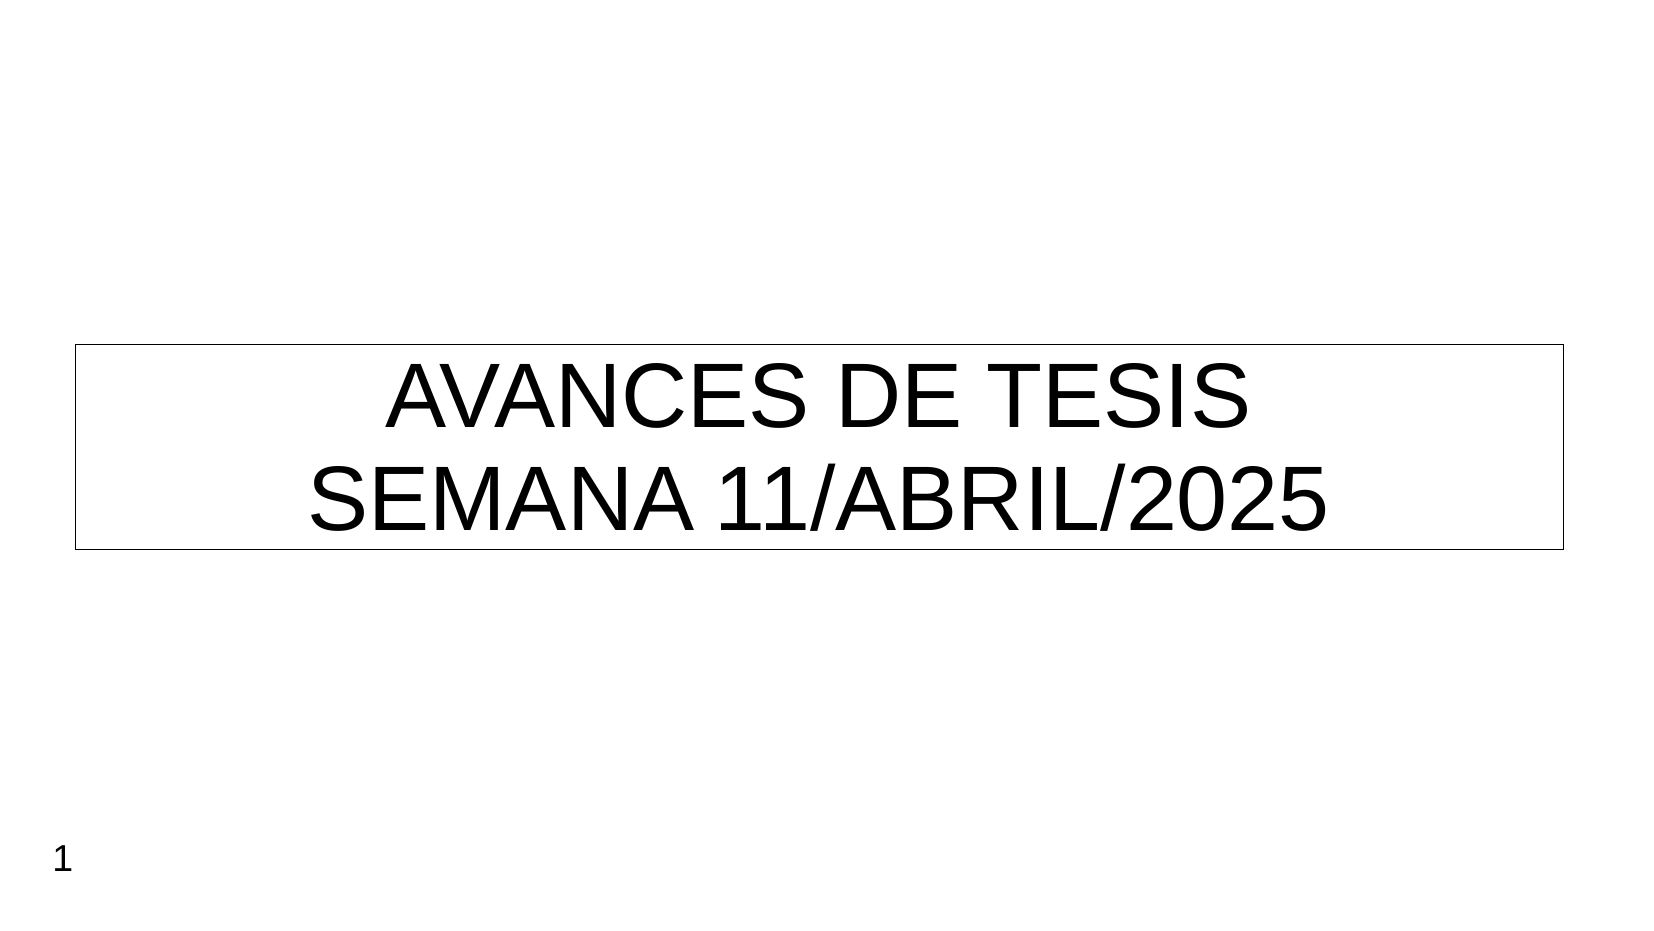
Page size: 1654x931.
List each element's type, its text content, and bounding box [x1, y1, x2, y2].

text_box <number> [37, 829, 667, 901]
title AVANCES DE TESIS SEMANA 11/ABRIL/2025 [75, 344, 1564, 550]
